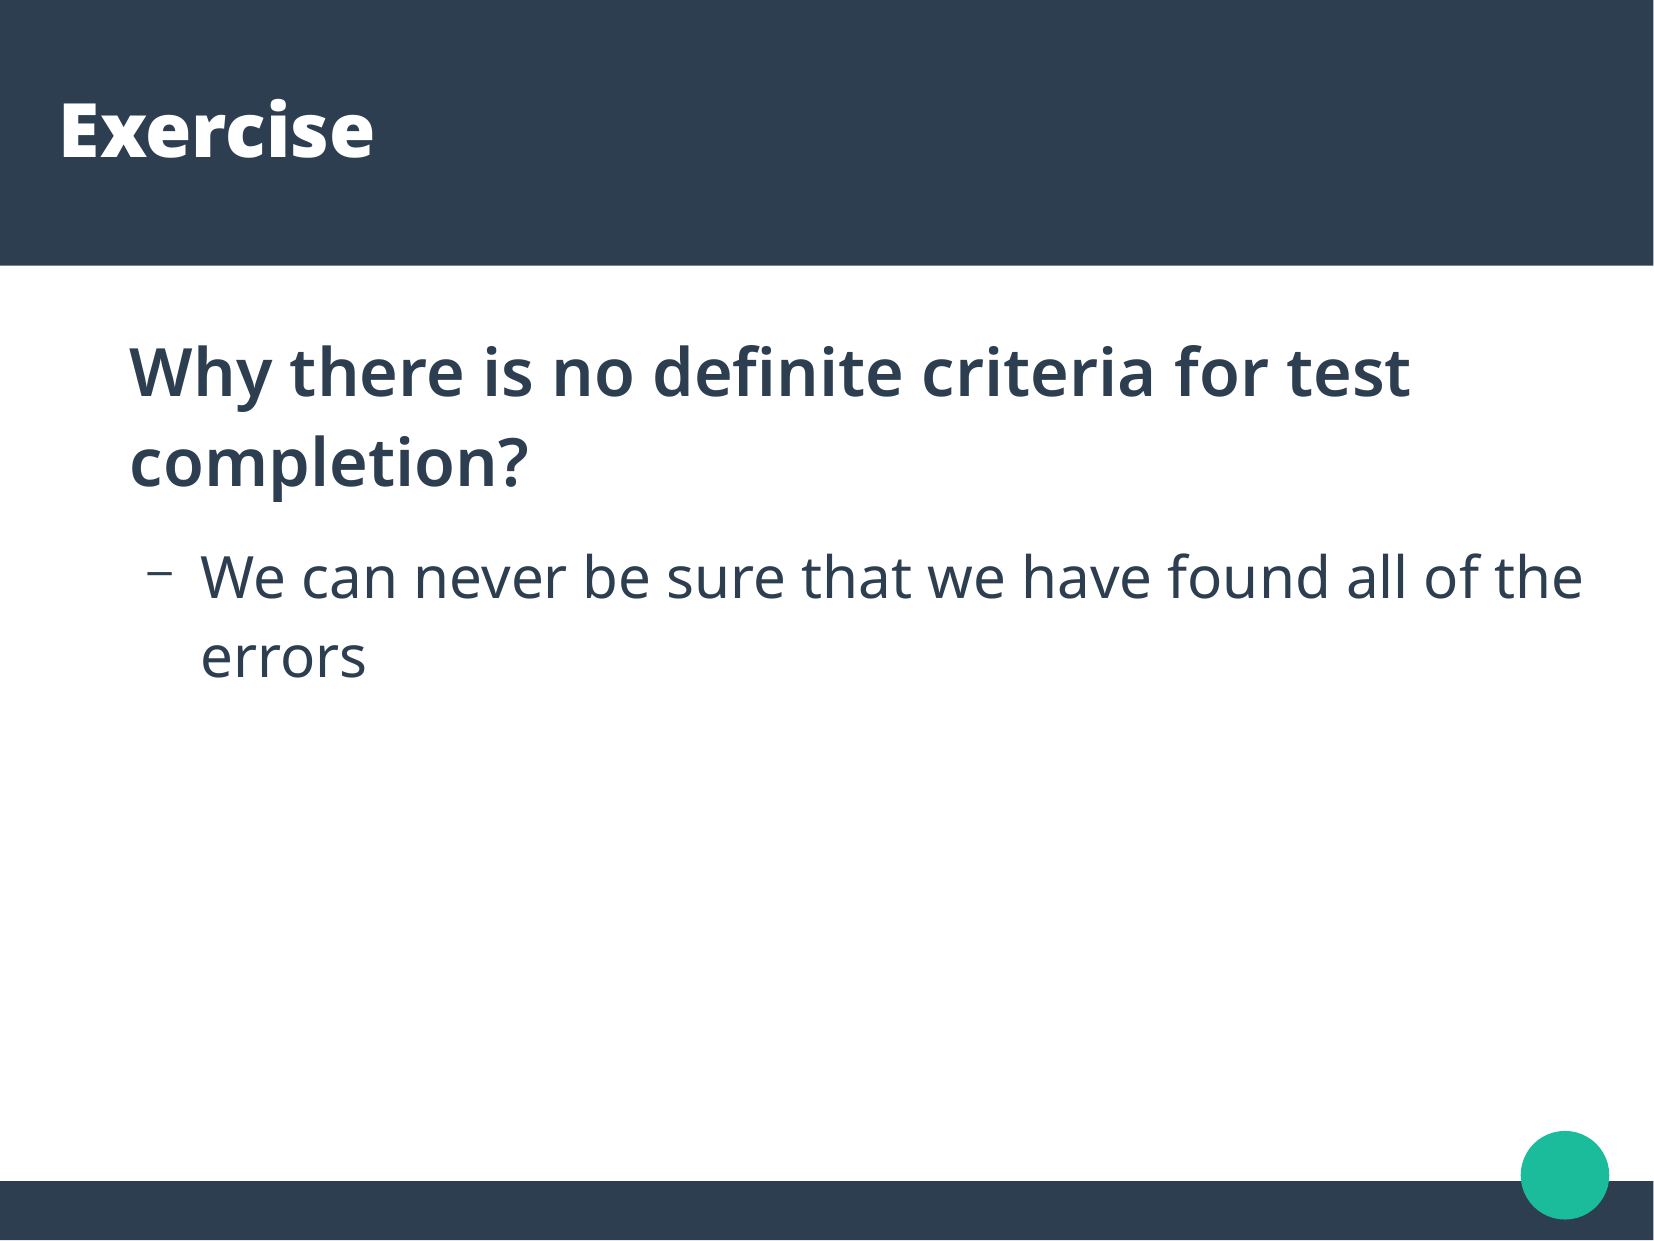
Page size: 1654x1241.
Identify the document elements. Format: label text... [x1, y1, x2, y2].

list Why there is no definite criteria for test completion? We can never be sure that we have found all of the errors [59, 324, 1595, 1152]
title Exercise [59, 49, 1595, 207]
